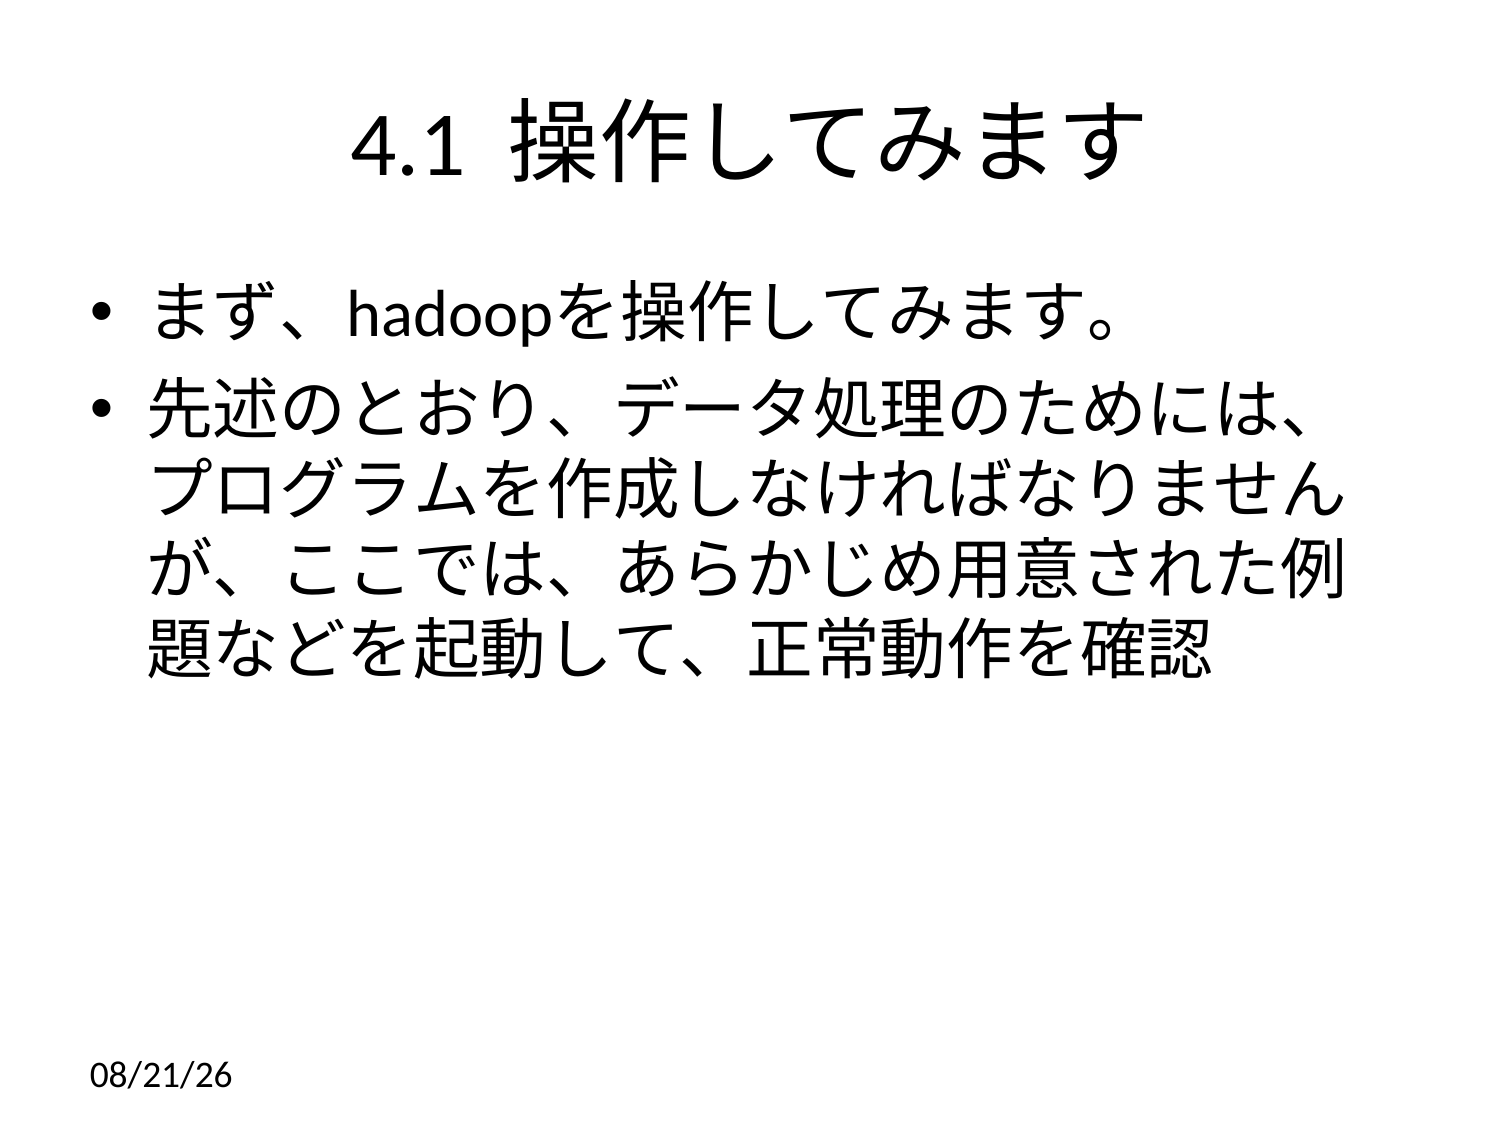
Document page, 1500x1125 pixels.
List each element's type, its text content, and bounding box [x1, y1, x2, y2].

title 4.1 操作してみます [75, 21, 1426, 257]
list まず、hadoopを操作してみます。 先述のとおり、データ処理のためには、プログラムを作成しなければなりませんが、ここでは、あらかじめ用意された例題などを起動して、正常動作を確認 [75, 262, 1426, 1006]
